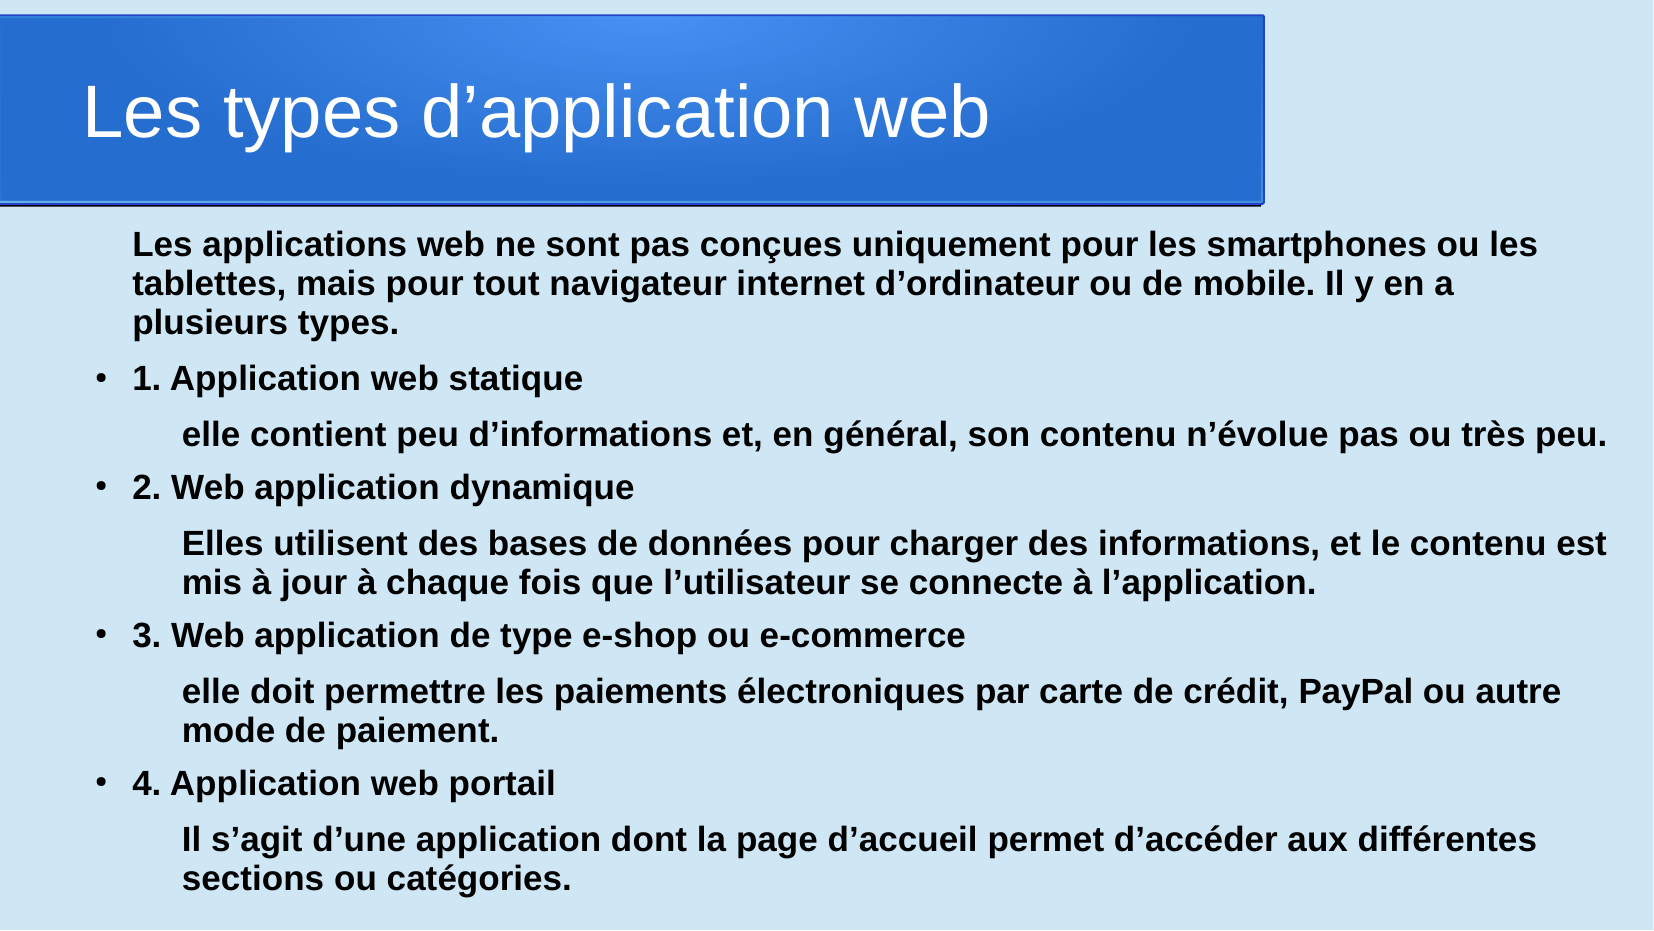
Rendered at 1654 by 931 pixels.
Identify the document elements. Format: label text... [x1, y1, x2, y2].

title Les types d’application web [82, 35, 1235, 189]
list Les applications web ne sont pas conçues uniquement pour les smartphones ou les tablettes, mais pour tout navigateur internet d’ordinateur ou de mobile. Il y en a plusieurs types. 1. Application web statique elle contient peu d’informations et, en général, son contenu n’évolue pas ou très peu. 2. Web application dynamique Elles utilisent des bases de données pour charger des informations, et le contenu est mis à jour à chaque fois que l’utilisateur se connecte à l’application. 3. Web application de type e-shop ou e-commerce elle doit permettre les paiements électroniques par carte de crédit, PayPal ou autre mode de paiement. 4. Application web portail Il s’agit d’une application dont la page d’accueil permet d’accéder aux différentes sections ou catégories. [82, 224, 1619, 931]
